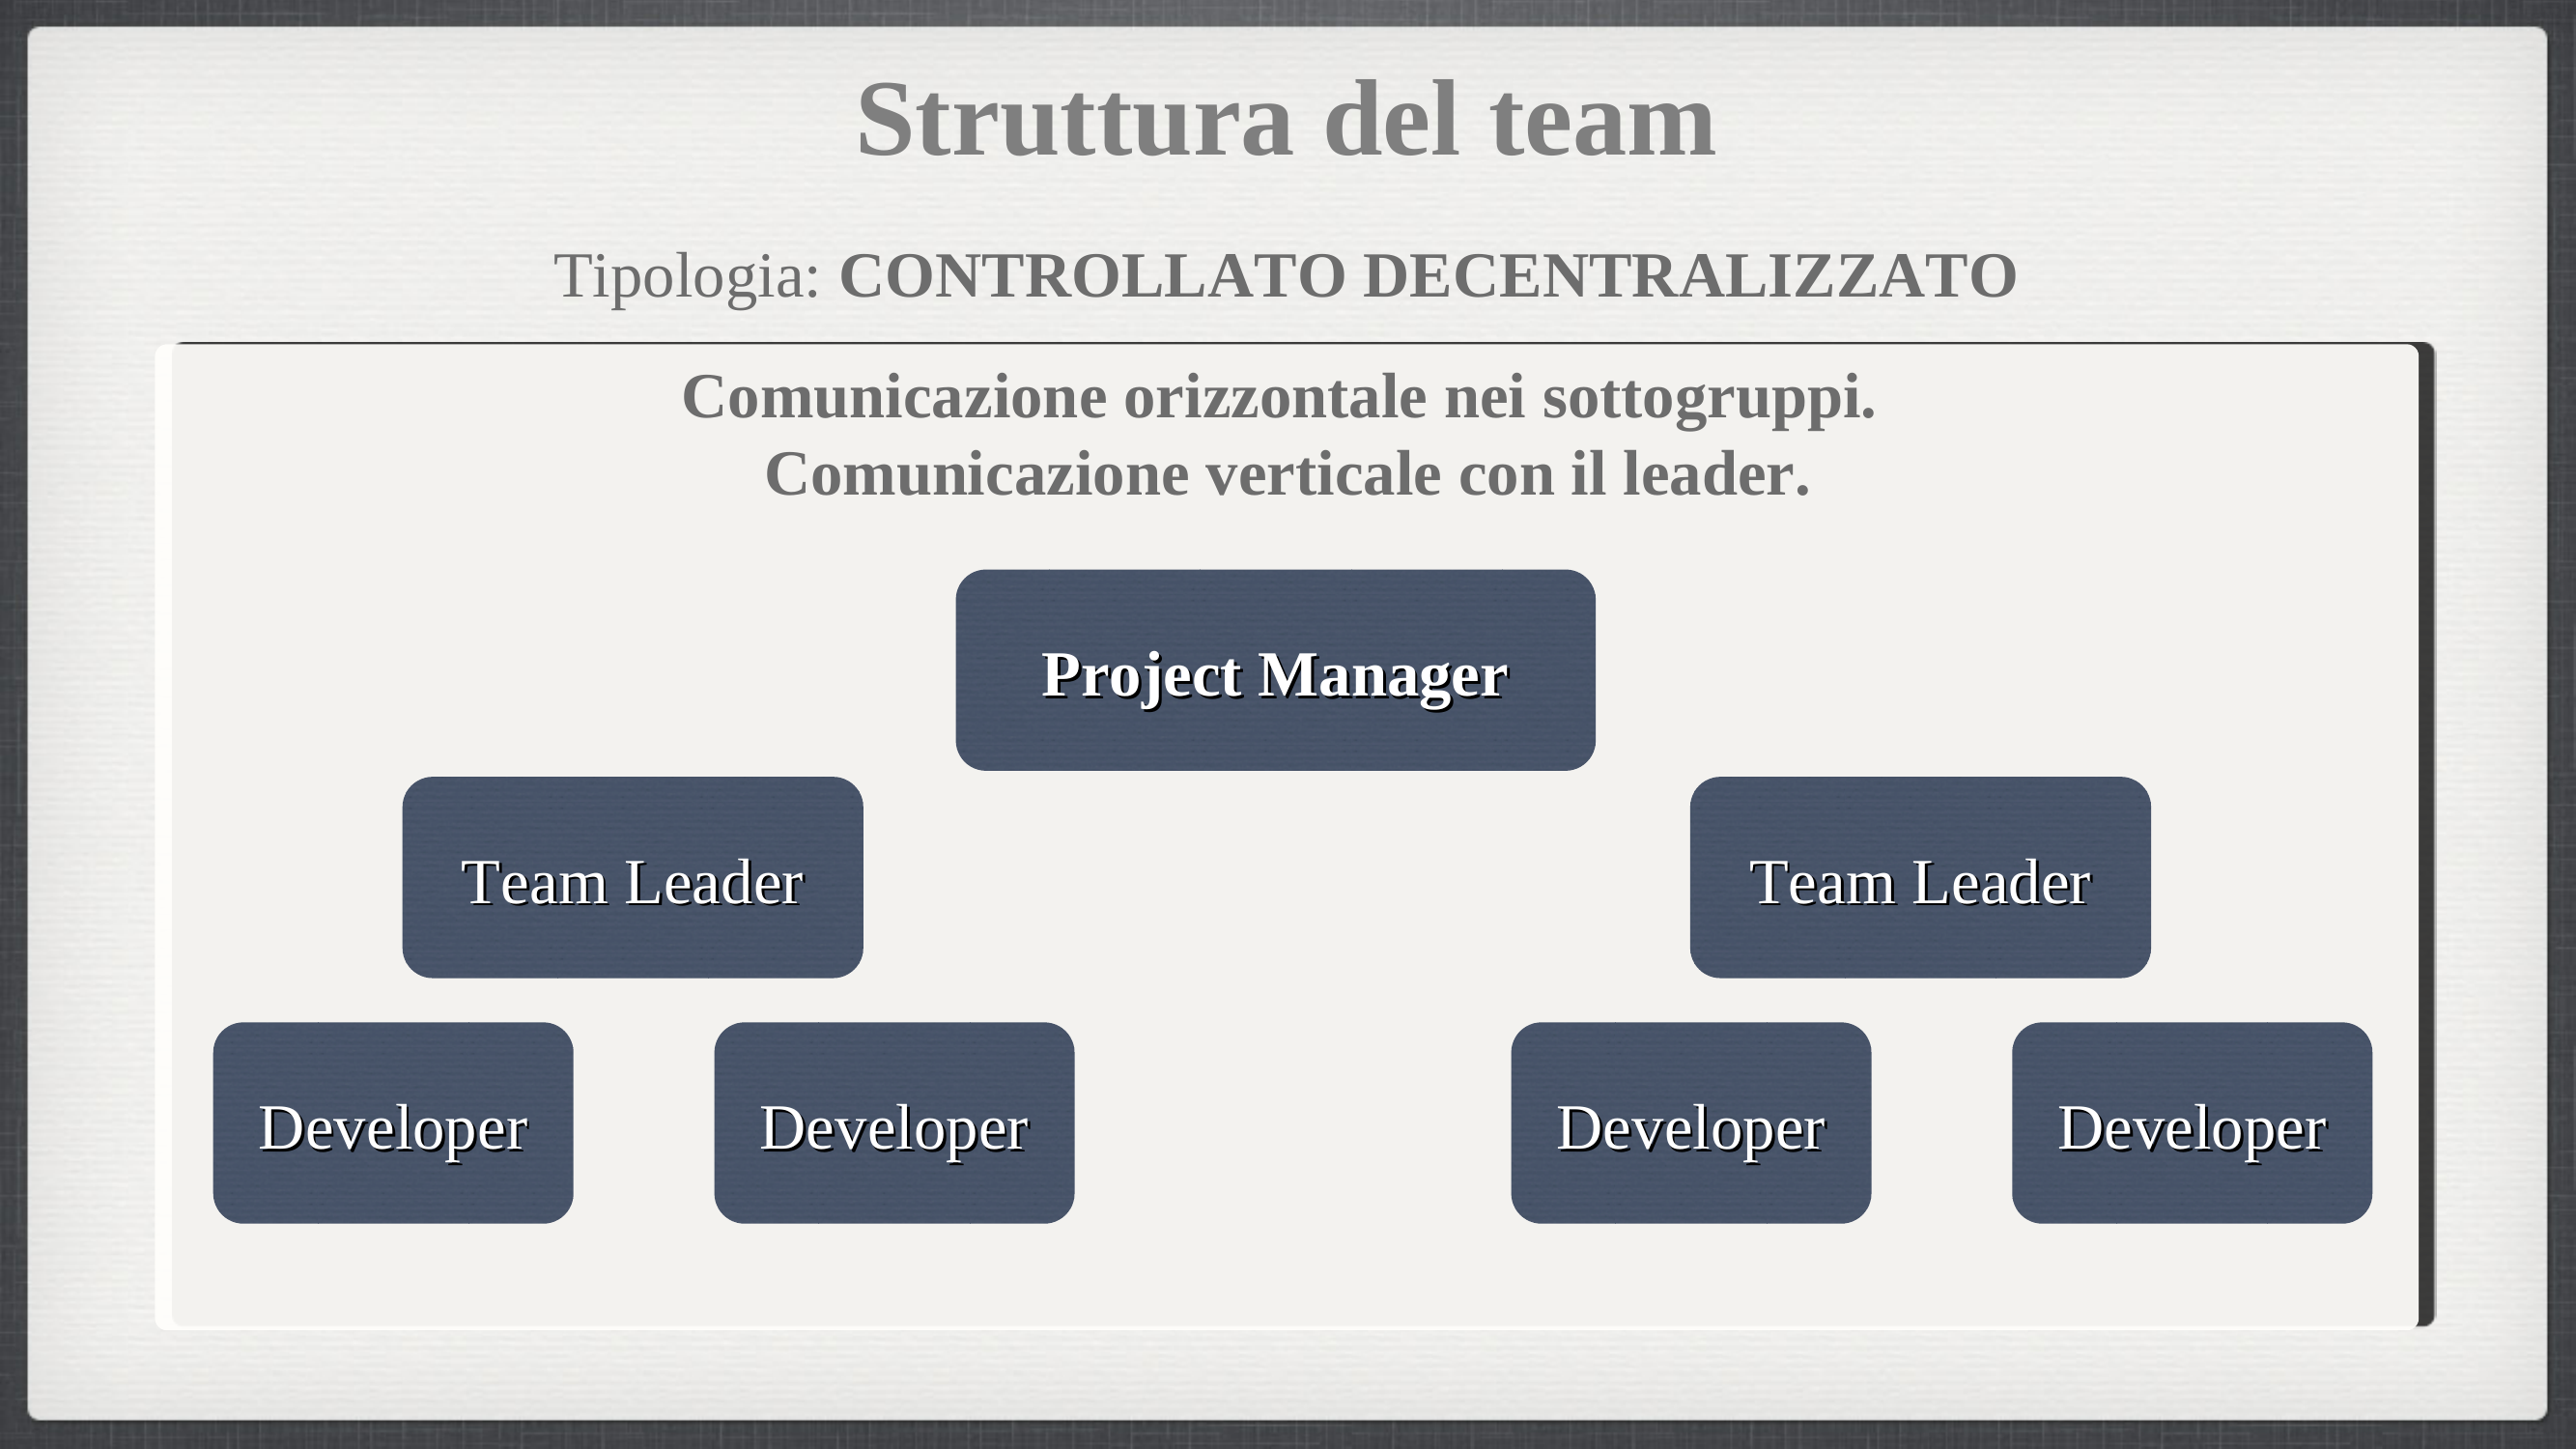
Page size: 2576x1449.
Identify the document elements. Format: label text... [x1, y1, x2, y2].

text_box Comunicazione orizzontale nei sottogruppi. Comunicazione verticale con il leader. [274, 337, 2304, 524]
picture [0, 0, 2576, 1449]
text_box Developer [714, 1022, 1075, 1224]
title Struttura del team [214, 59, 2359, 546]
text_box Developer [2012, 1022, 2373, 1224]
text_box Tipologia: CONTROLLATO DECENTRALIZZATO [380, 221, 2194, 323]
text_box Team Leader [402, 777, 863, 979]
text_box Developer [1511, 1022, 1872, 1224]
text_box Developer [212, 1022, 574, 1224]
text_box Team Leader [1689, 777, 2152, 979]
text_box Project Manager [955, 569, 1597, 771]
